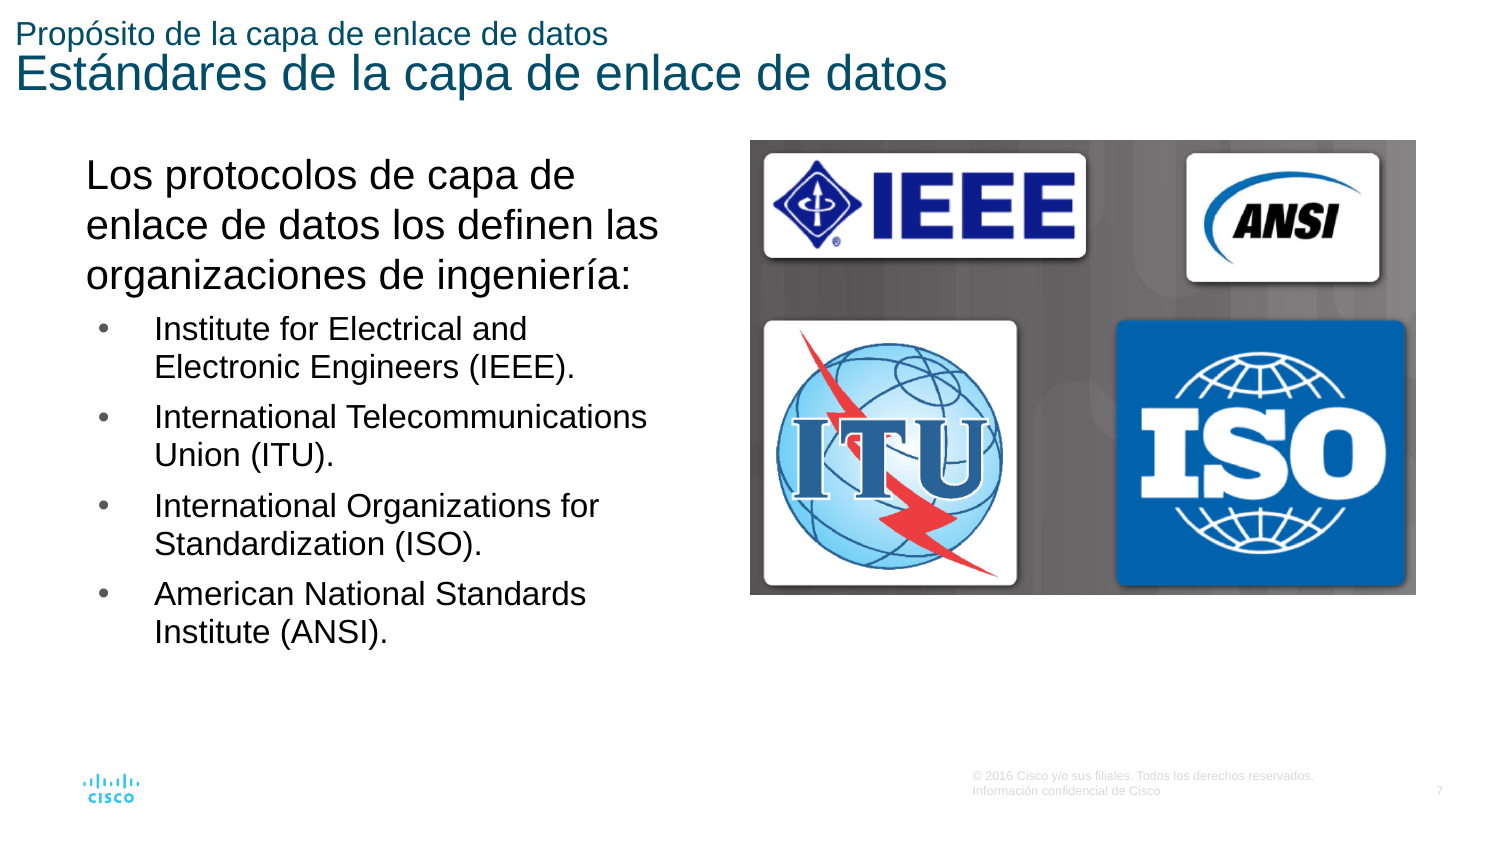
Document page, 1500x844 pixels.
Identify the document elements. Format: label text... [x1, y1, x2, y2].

list Los protocolos de capa de enlace de datos los definen las organizaciones de ingeniería: Institute for Electrical and Electronic Engineers (IEEE). International Telecommunications Union (ITU). International Organizations for Standardization (ISO). American National Standards Institute (ANSI). [70, 140, 686, 645]
title Propósito de la capa de enlace de datos Estándares de la capa de enlace de datos [0, 0, 1369, 121]
picture [750, 140, 1416, 595]
